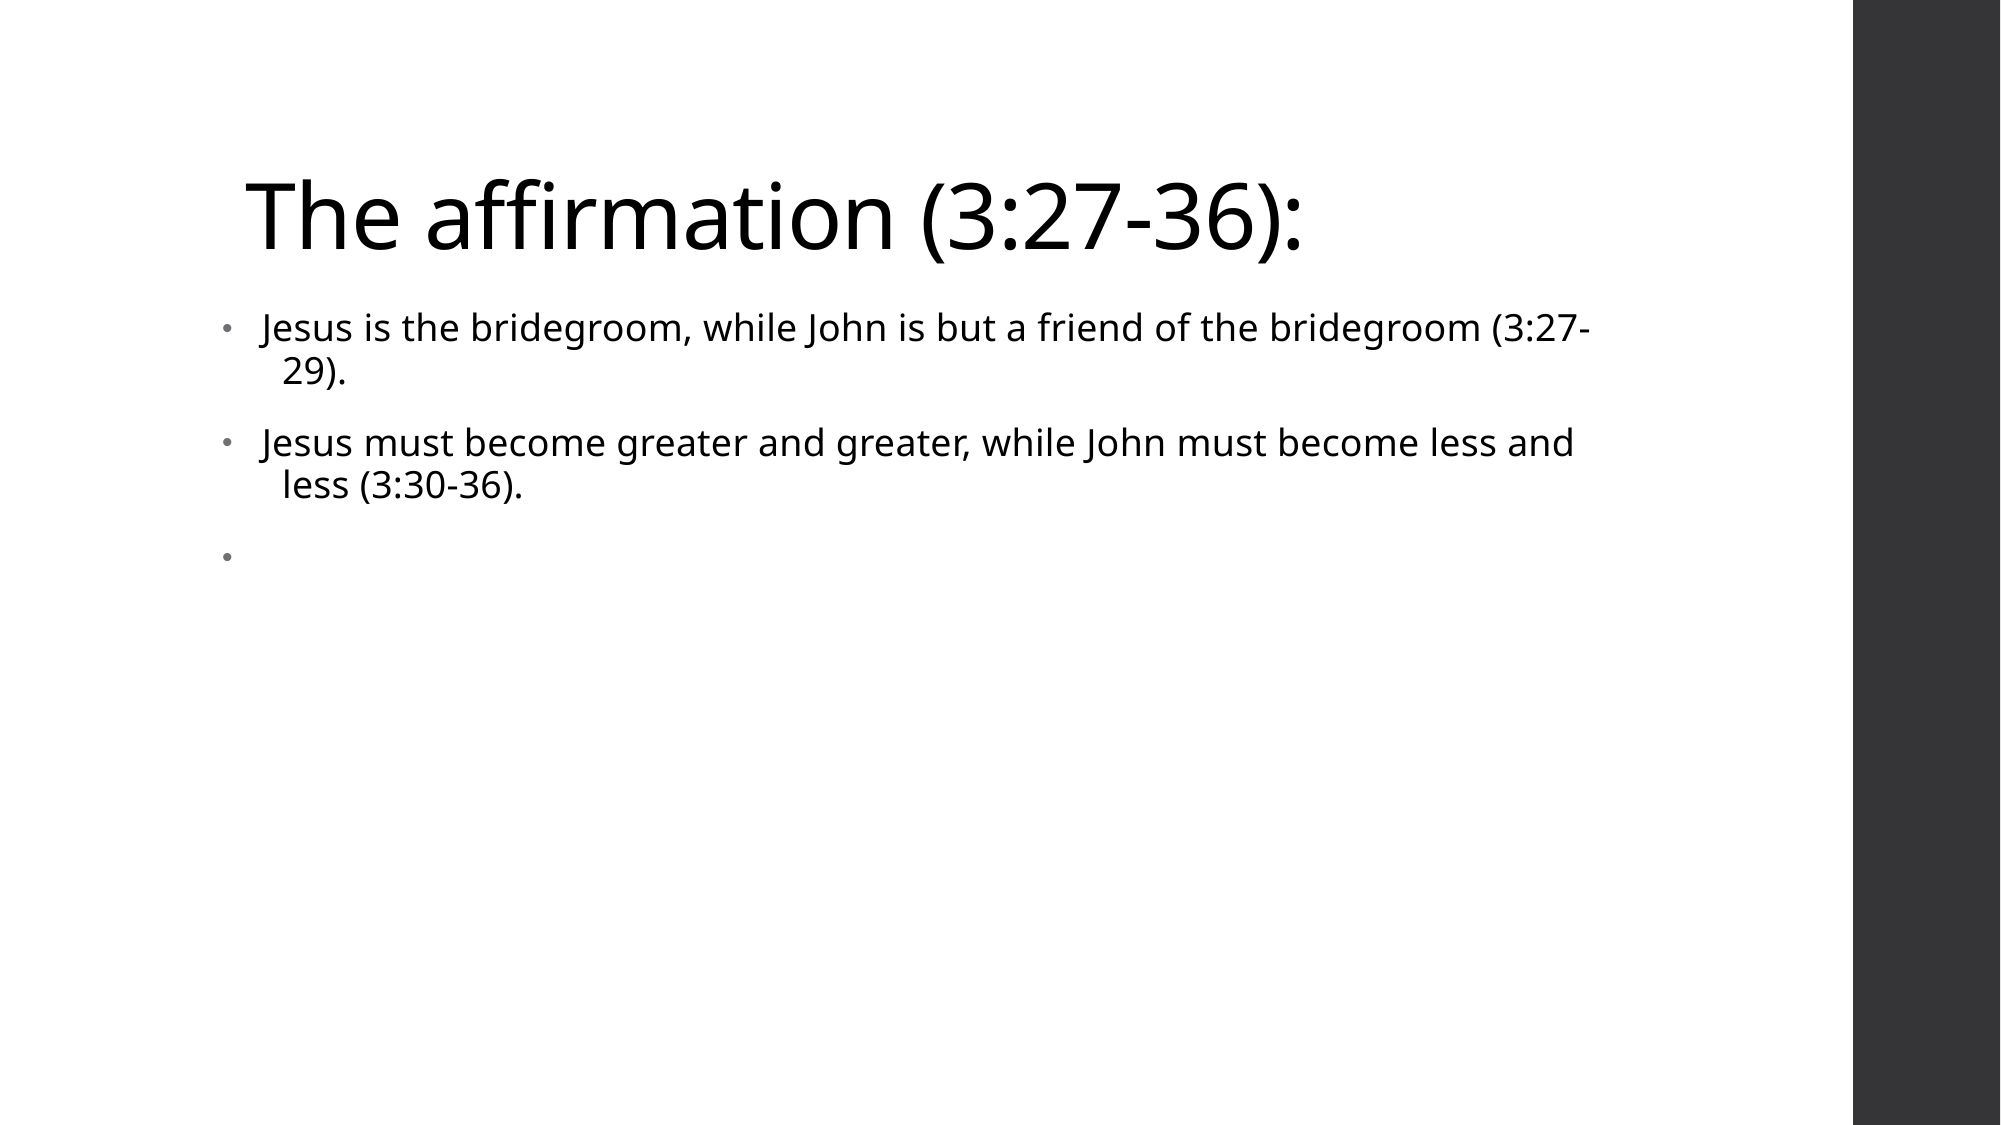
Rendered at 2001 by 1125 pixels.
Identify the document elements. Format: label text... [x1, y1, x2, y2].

list Jesus is the bridegroom, while John is but a friend of the bridegroom (3:27-29). Jesus must become greater and greater, while John must become less and less (3:30-36). [206, 299, 1617, 1014]
title The affirmation (3:27-36): [206, 60, 1797, 278]
